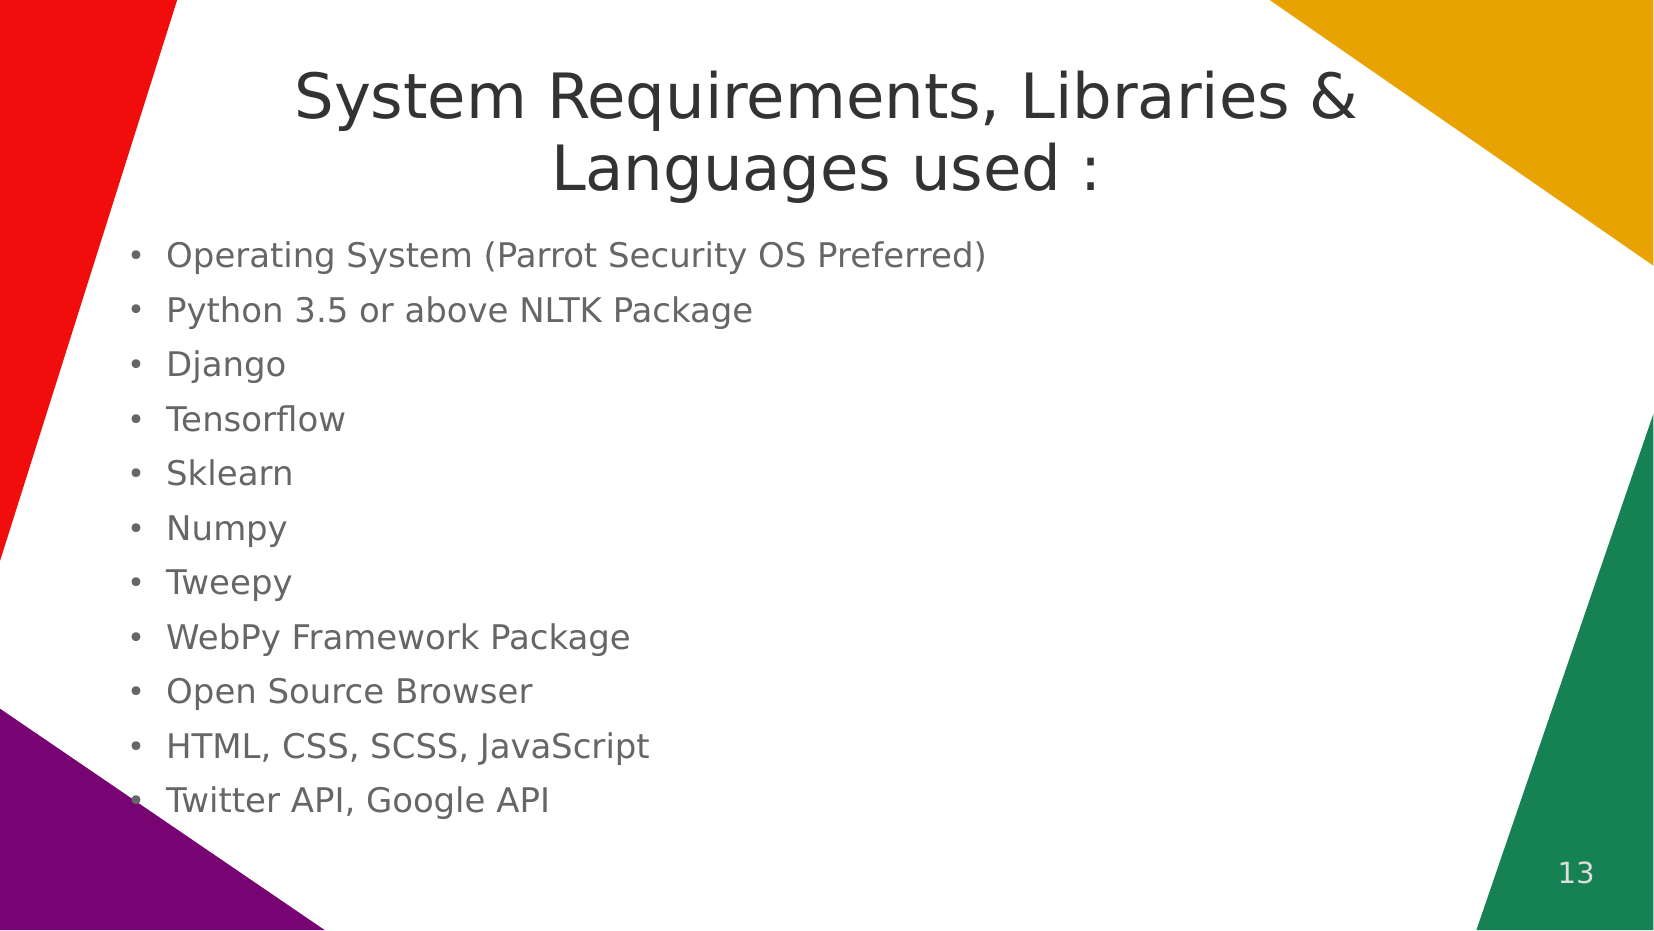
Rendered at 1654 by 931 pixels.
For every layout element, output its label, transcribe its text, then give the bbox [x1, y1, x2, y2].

title System Requirements, Libraries & Languages used : [118, 59, 1536, 207]
list Operating System (Parrot Security OS Preferred) Python 3.5 or above NLTK Package Django Tensorflow Sklearn Numpy Tweepy WebPy Framework Package Open Source Browser HTML, CSS, SCSS, JavaScript Twitter API, Google API [118, 236, 1536, 827]
